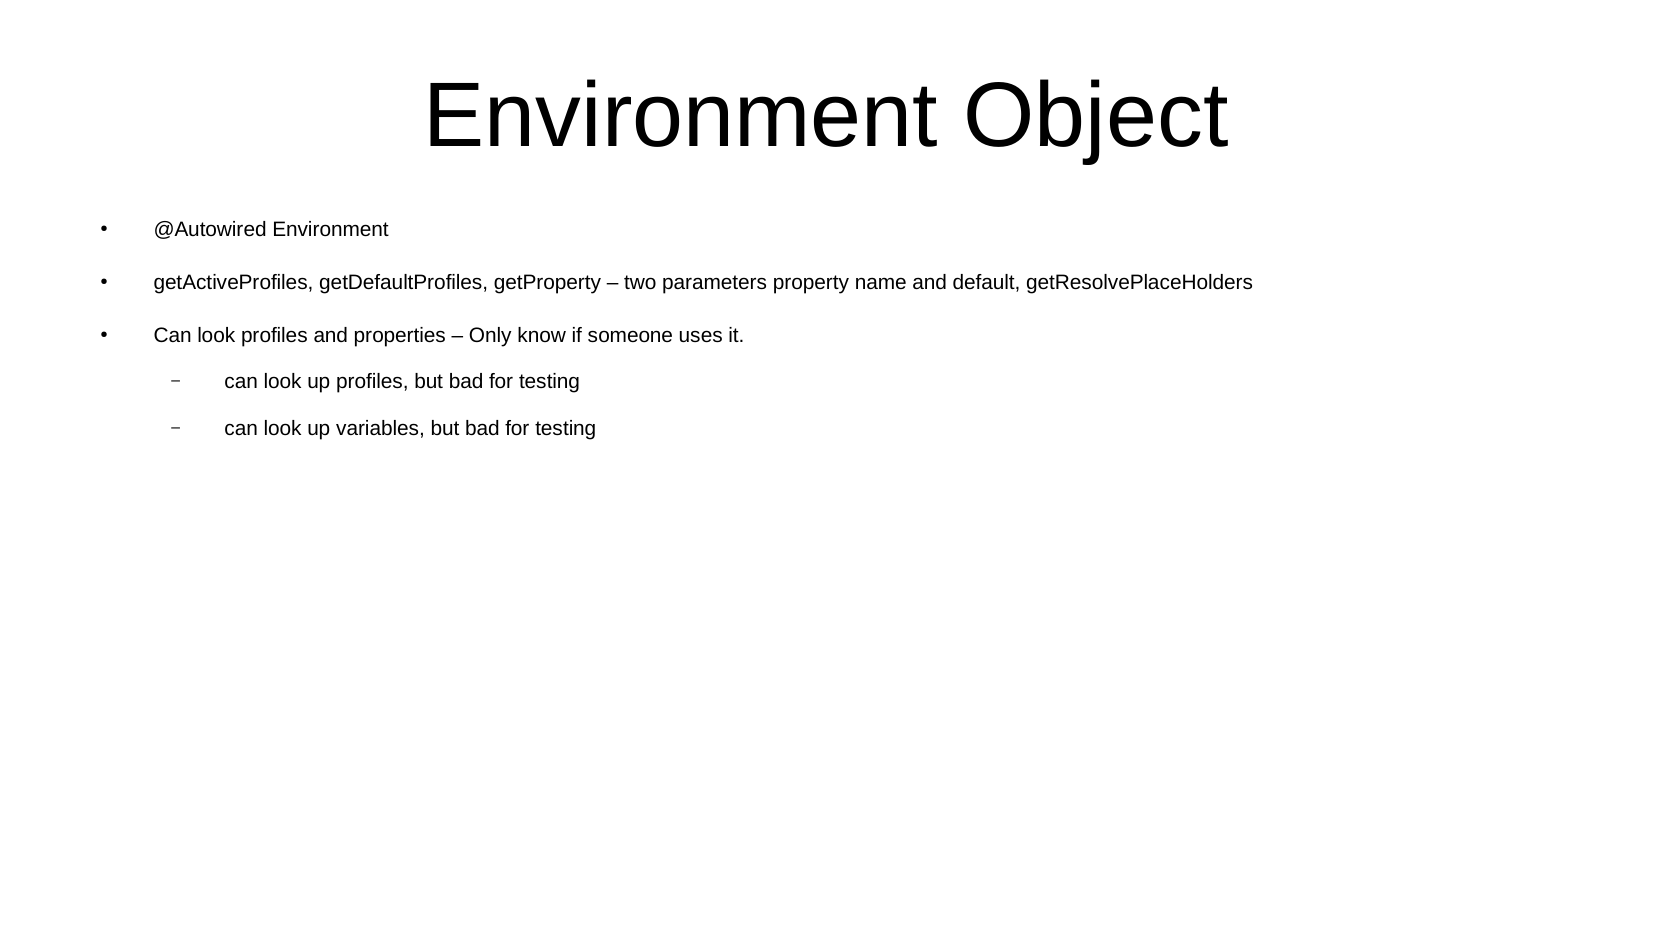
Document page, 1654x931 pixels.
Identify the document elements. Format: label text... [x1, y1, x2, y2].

list @Autowired Environment getActiveProfiles, getDefaultProfiles, getProperty – two parameters property name and default, getResolvePlaceHolders Can look profiles and properties – Only know if someone uses it. can look up profiles, but bad for testing can look up variables, but bad for testing [82, 217, 1621, 901]
title Environment Object [82, 37, 1571, 193]
